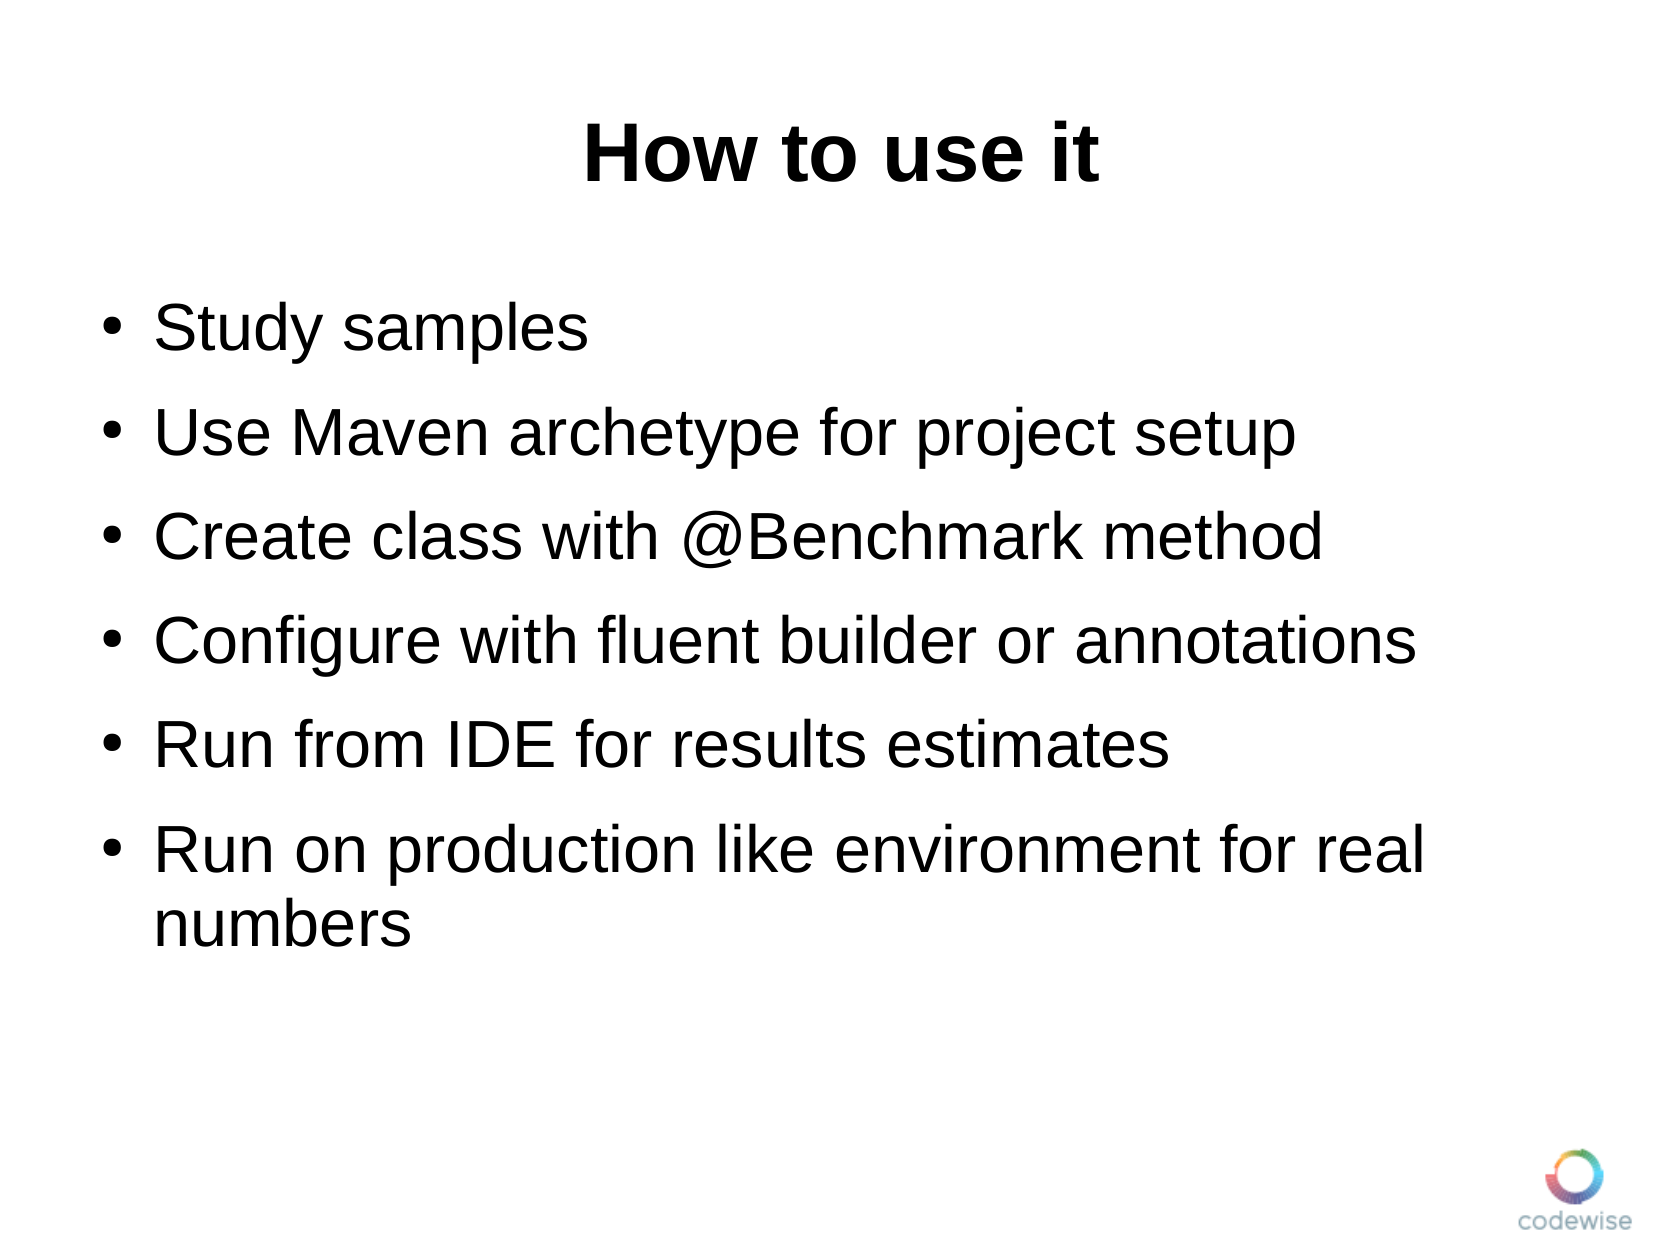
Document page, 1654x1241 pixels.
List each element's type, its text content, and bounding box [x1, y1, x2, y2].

title How to use it [82, 49, 1571, 257]
picture [1497, 1146, 1654, 1241]
list Study samples Use Maven archetype for project setup Create class with @Benchmark method Configure with fluent builder or annotations Run from IDE for results estimates Run on production like environment for real numbers [82, 290, 1538, 1010]
